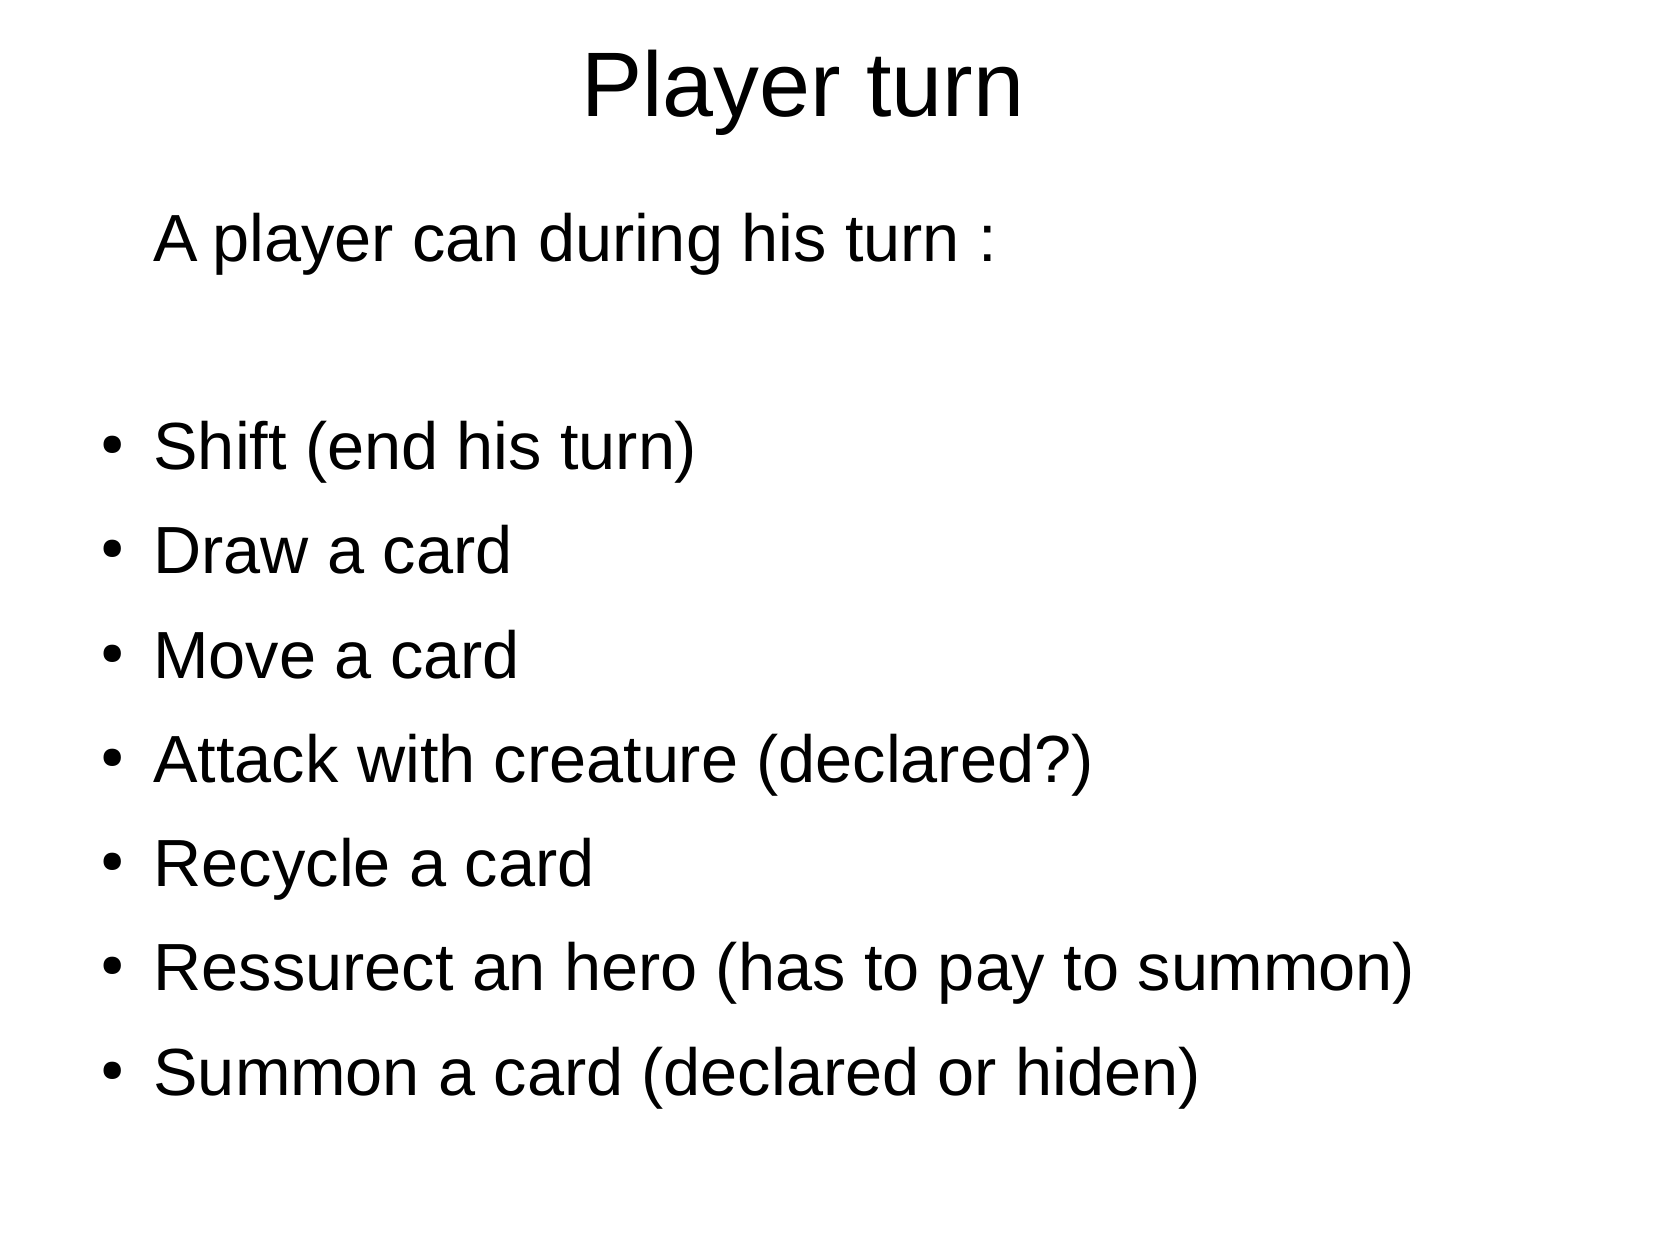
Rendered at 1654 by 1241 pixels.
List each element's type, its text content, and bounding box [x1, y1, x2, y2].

list A player can during his turn : Shift (end his turn) Draw a card Move a card Attack with creature (declared?) Recycle a card Ressurect an hero (has to pay to summon) Summon a card (declared or hiden) [82, 200, 1571, 1170]
title Player turn [59, 0, 1548, 181]
